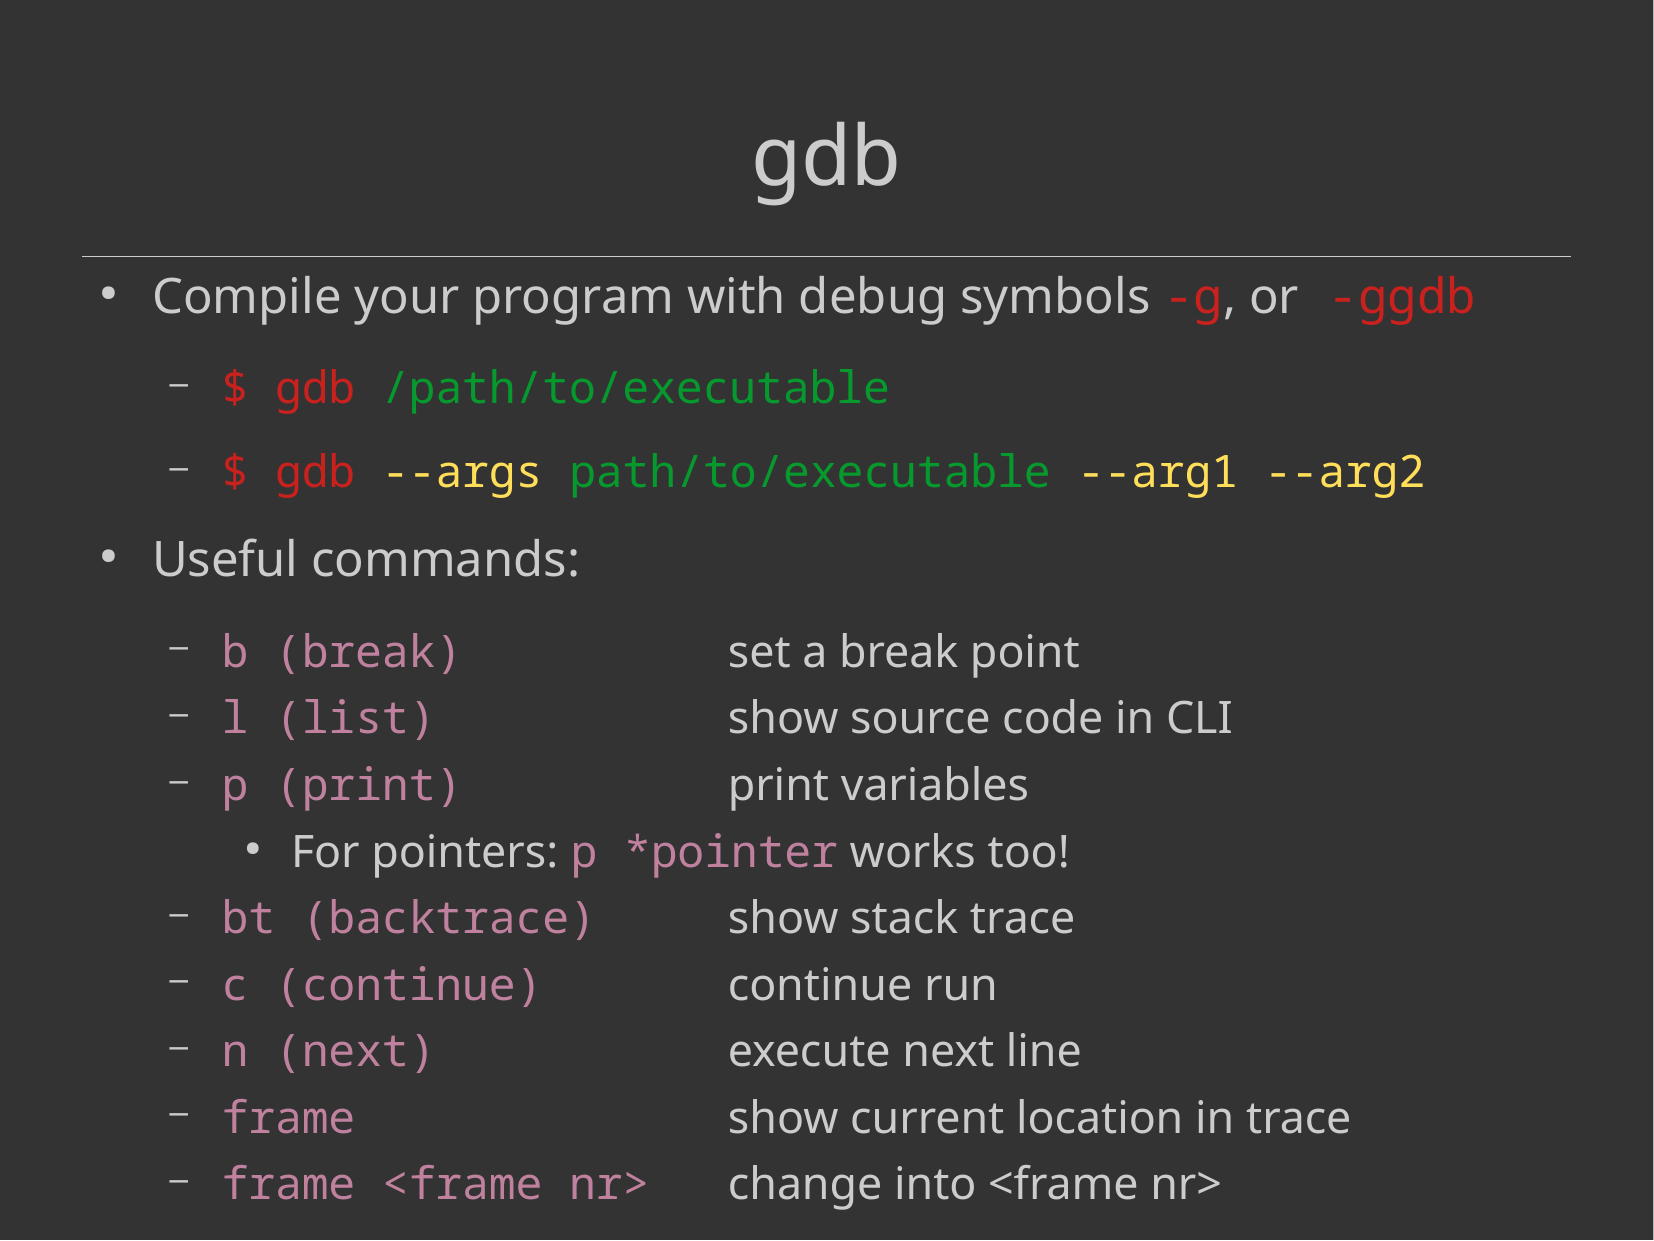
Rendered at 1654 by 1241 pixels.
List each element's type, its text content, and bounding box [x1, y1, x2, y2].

title gdb [82, 49, 1571, 257]
list Compile your program with debug symbols -g, or -ggdb $ gdb /path/to/executable $ gdb --args path/to/executable --arg1 --arg2 Useful commands: b (break) set a break point l (list) show source code in CLI p (print) print variables For pointers: p *pointer works too! bt (backtrace) show stack trace c (continue) continue run n (next) execute next line frame show current location in trace frame <frame nr> change into <frame nr> [82, 260, 1571, 1220]
